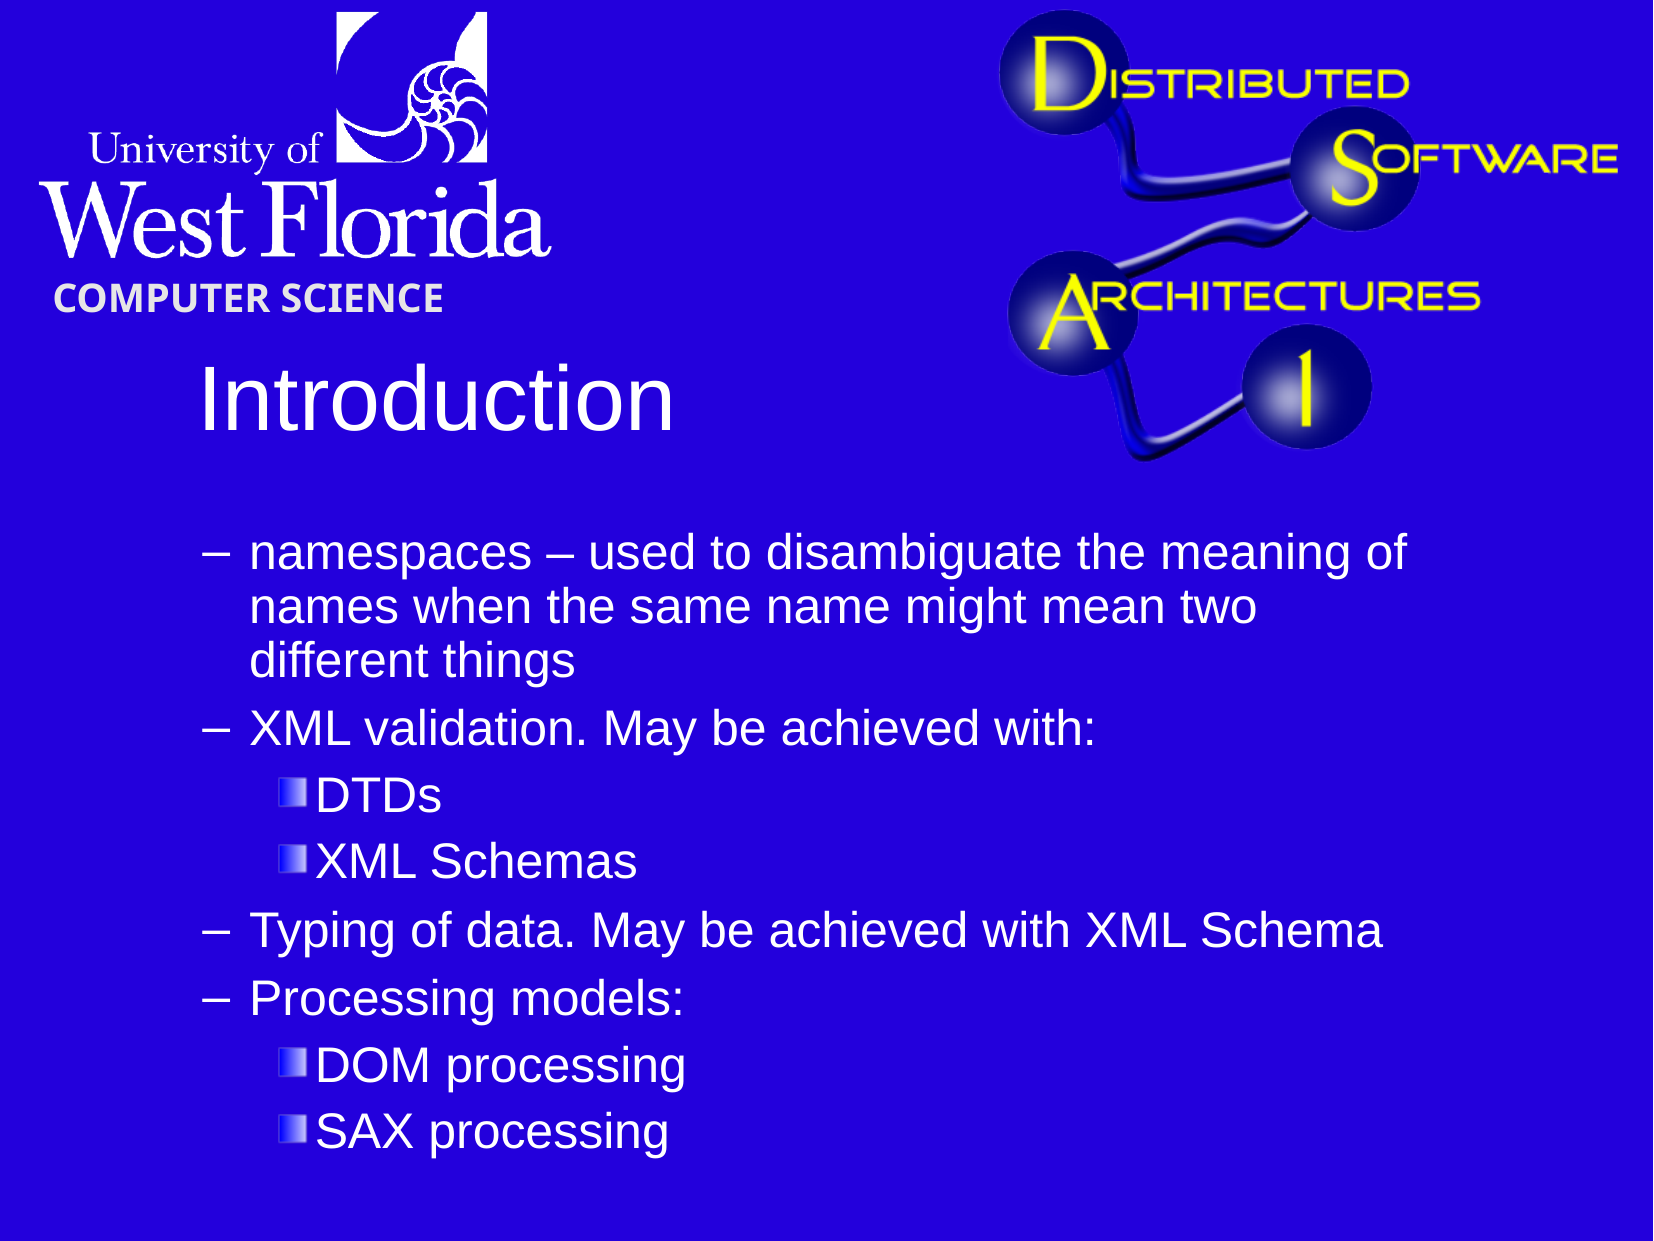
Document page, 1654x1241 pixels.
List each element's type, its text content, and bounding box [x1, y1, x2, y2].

picture [910, 0, 1653, 506]
text_box COMPUTER SCIENCE [37, 262, 563, 334]
list namespaces – used to disambiguate the meaning of names when the same name might mean two different things XML validation. May be achieved with: DTDs XML Schemas Typing of data. May be achieved with XML Schema Processing models: DOM processing SAX processing [112, 450, 1463, 1201]
picture [37, 0, 559, 262]
text_box Introduction [150, 347, 692, 450]
